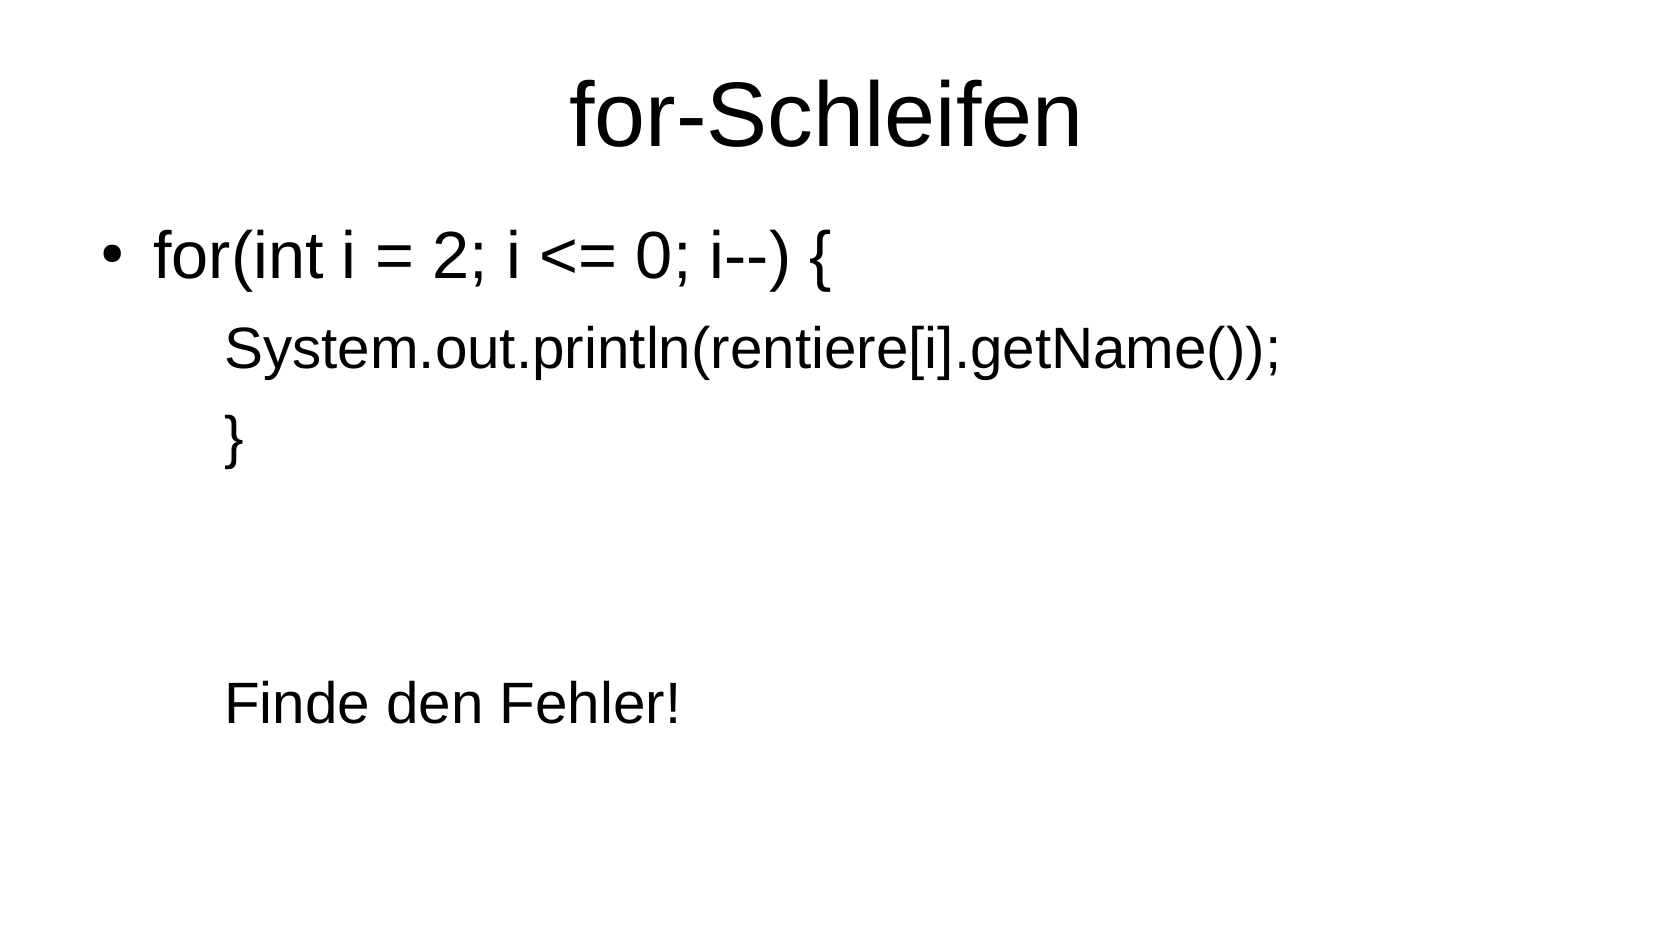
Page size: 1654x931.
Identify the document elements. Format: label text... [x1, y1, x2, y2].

list for(int i = 2; i <= 0; i--) { System.out.println(rentiere[i].getName()); } Finde den Fehler! [82, 217, 1571, 758]
title for-Schleifen [82, 37, 1571, 193]
